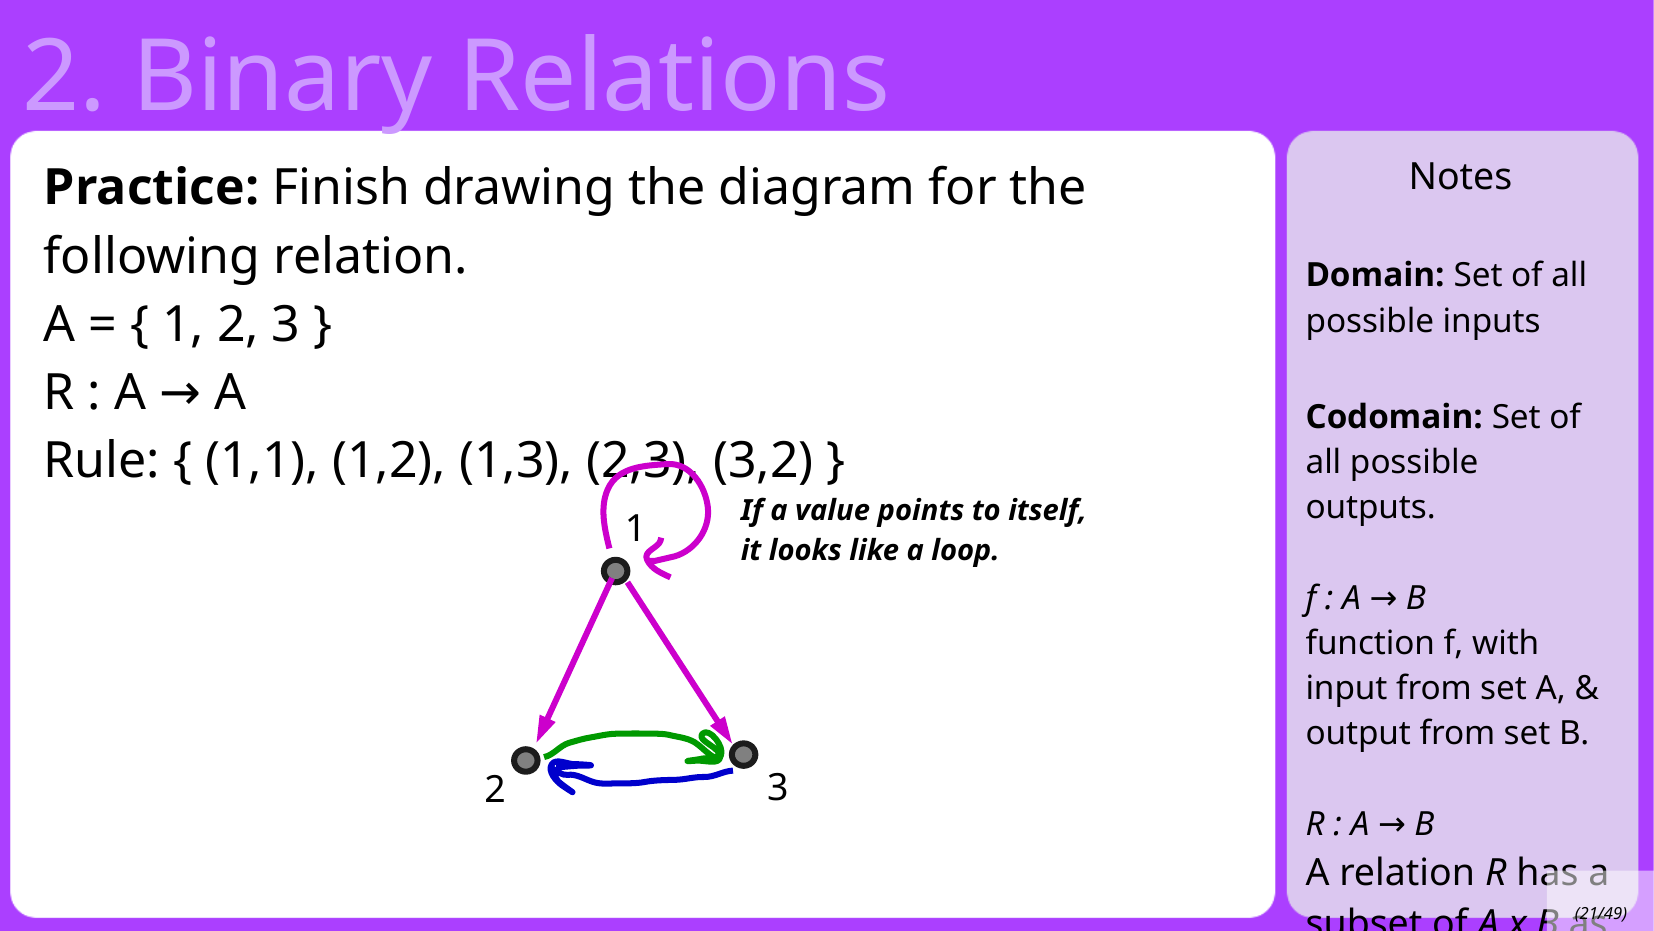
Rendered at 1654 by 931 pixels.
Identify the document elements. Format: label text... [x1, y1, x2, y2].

picture [1485, 913, 1492, 925]
text_box If a value points to itself, it looks like a loop. [725, 488, 1103, 570]
picture [1437, 918, 1449, 931]
text_box [514, 749, 538, 772]
title 2. Binary Relations [22, 13, 1511, 130]
picture [0, 0, 1654, 931]
text_box 1 [590, 498, 681, 556]
text_box (<number>/49) [1546, 877, 1654, 931]
text_box Notes Domain: Set of all possible inputs Codomain: Set of all possible outputs. f : A → B function f, with input from set A, & output from set B. R : A → B A relation R has a subset of A x B as its rule. [1290, 141, 1631, 819]
text_box 3 [752, 757, 804, 815]
text_box 2 [453, 759, 537, 817]
picture [1393, 918, 1403, 924]
text_box [731, 743, 756, 766]
picture [1352, 918, 1364, 931]
text_box [603, 559, 628, 583]
text_box Practice: Finish drawing the diagram for the following relation. A = { 1, 2, 3 } R : A → A Rule: { (1,1), (1,2), (1,3), (2,3), (3,2) } [43, 151, 1261, 432]
